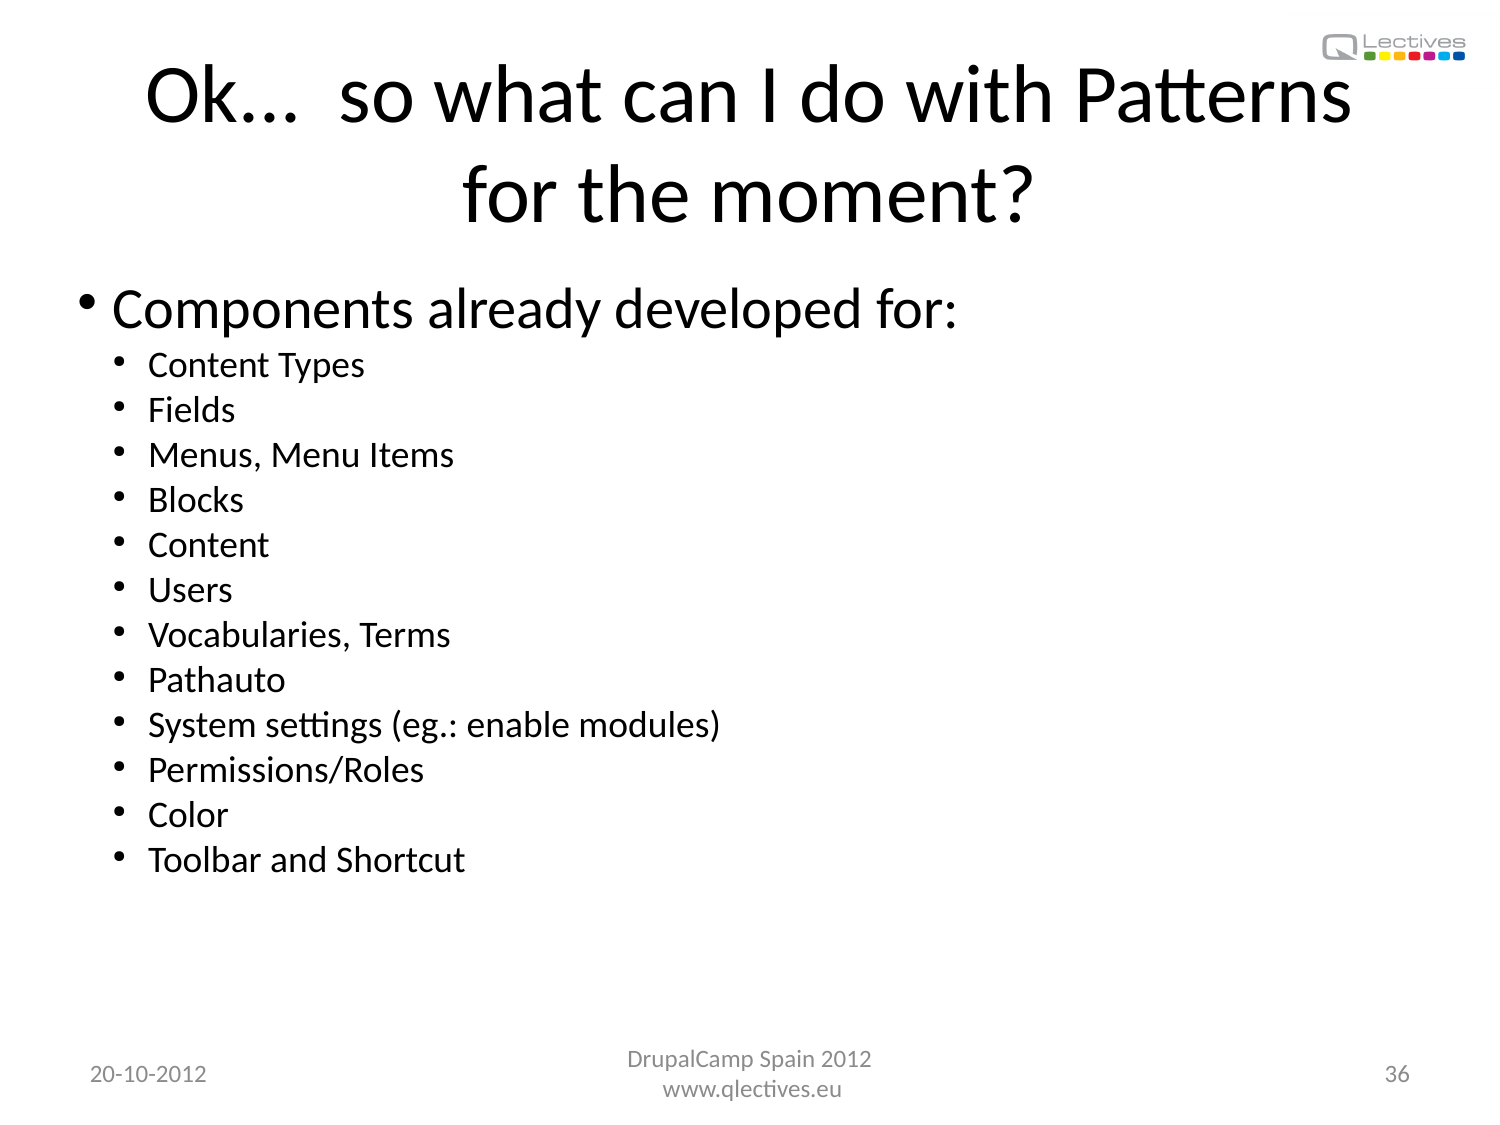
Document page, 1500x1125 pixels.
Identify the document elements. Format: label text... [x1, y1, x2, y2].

text_box DrupalCamp Spain 2012 www.qlectives.eu [512, 1042, 988, 1103]
text_box Components already developed for: Content Types Fields Menus, Menu Items Blocks Content Users Vocabularies, Terms Pathauto System settings (eg.: enable modules) Permissions/Roles Color Toolbar and Shortcut [62, 262, 1425, 1005]
text_box <number> [1074, 1042, 1425, 1103]
text_box 20-10-2012 [74, 1042, 425, 1103]
text_box Ok... so what can I do with Patterns for the moment? [75, 45, 1425, 233]
picture [1288, 9, 1500, 90]
